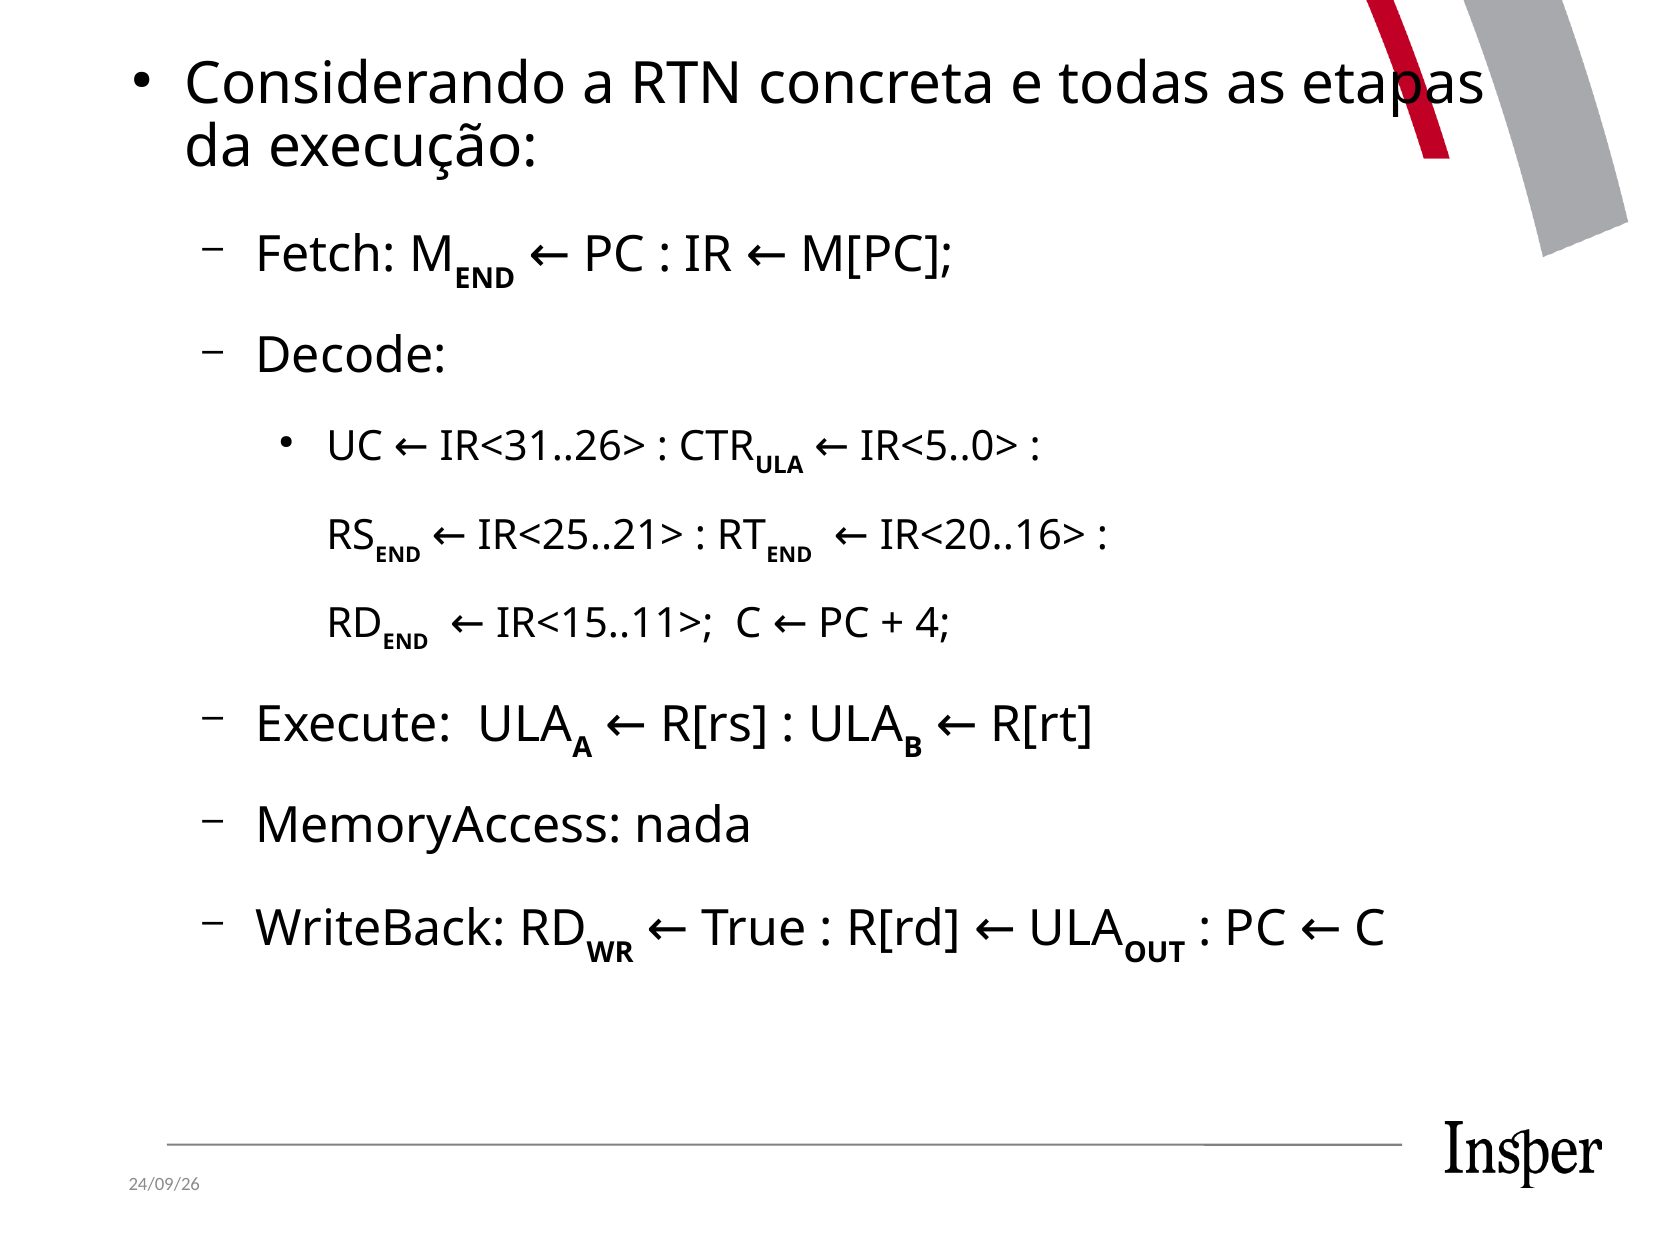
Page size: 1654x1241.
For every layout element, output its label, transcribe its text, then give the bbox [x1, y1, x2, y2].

list Considerando a RTN concreta e todas as etapas da execução: Fetch: MEND ← PC : IR ← M[PC]; Decode: UC ← IR<31..26> : CTRULA ← IR<5..0> : RSEND ← IR<25..21> : RTEND ← IR<20..16> : RDEND ← IR<15..11>; C ← PC + 4; Execute: ULAA ← R[rs] : ULAB ← R[rt] MemoryAccess: nada WriteBack: RDWR ← True : R[rd] ← ULAOUT : PC ← C [113, 53, 1540, 1117]
